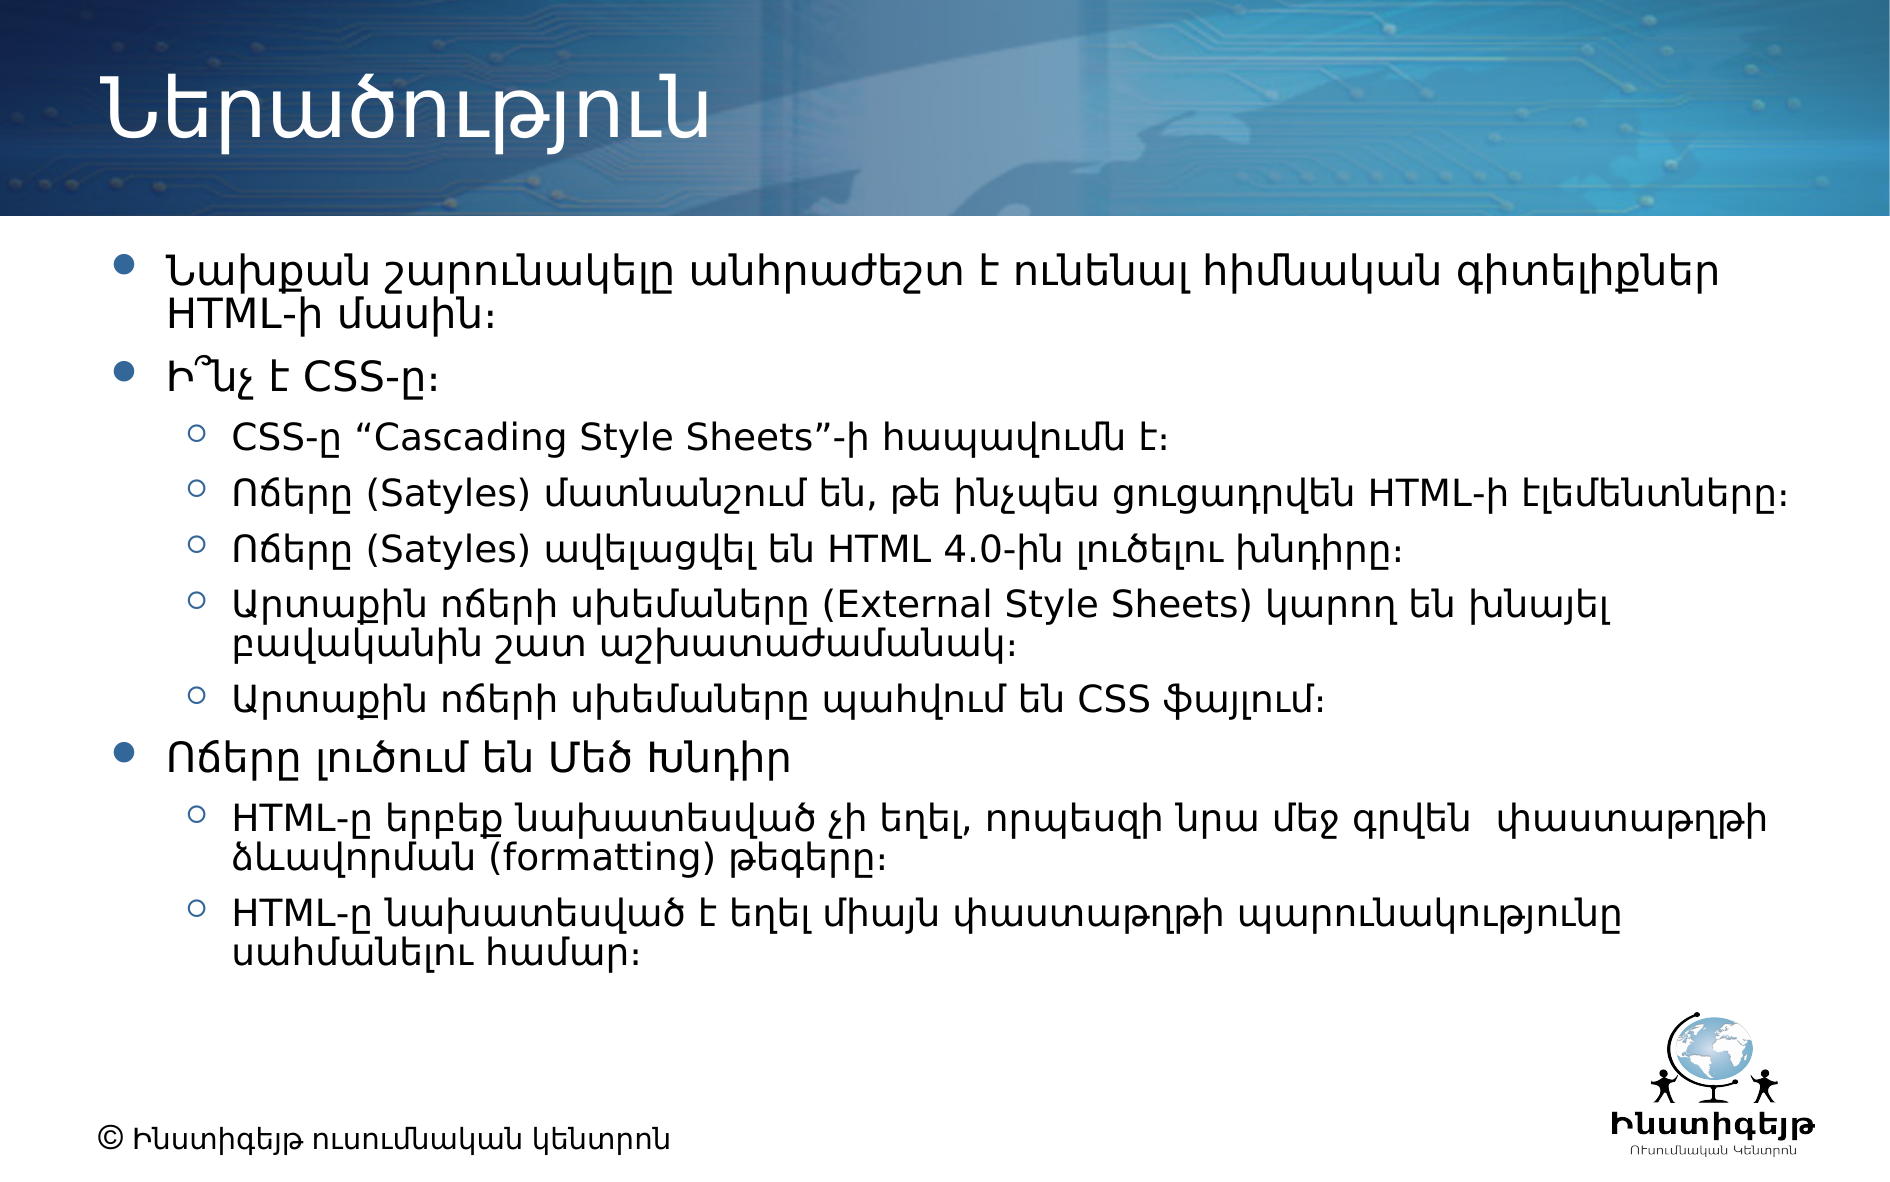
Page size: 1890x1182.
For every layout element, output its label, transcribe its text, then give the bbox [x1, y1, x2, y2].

picture [1612, 1012, 1815, 1157]
list Նախքան շարունակելը անհրաժեշտ է ունենալ հիմնական գիտելիքներ HTML-ի մասին։ Ի՞նչ է CSS-ը։ CSS-ը “Cascading Style Sheets”-ի հապավումն է։ Ոճերը (Satyles) մատնանշում են, թե ինչպես ցուցադրվեն HTML-ի էլեմենտները։ Ոճերը (Satyles) ավելացվել են HTML 4.0-ին լուծելու խնդիրը։ Արտաքին ոճերի սխեմաները (External Style Sheets) կարող են խնայել բավականին շատ աշխատաժամանակ։ Արտաքին ոճերի սխեմաները պահվում են CSS ֆայլում։ Ոճերը լուծում են Մեծ Խնդիր HTML-ը երբեք նախատեսված չի եղել, որպեսզի նրա մեջ գրվեն փաստաթղթի ձևավորման (formatting) թեգերը։ HTML-ը նախատեսված է եղել միայն փաստաթղթի պարունակությունը սահմանելու համար։ [110, 250, 1801, 278]
picture [0, 0, 1890, 216]
